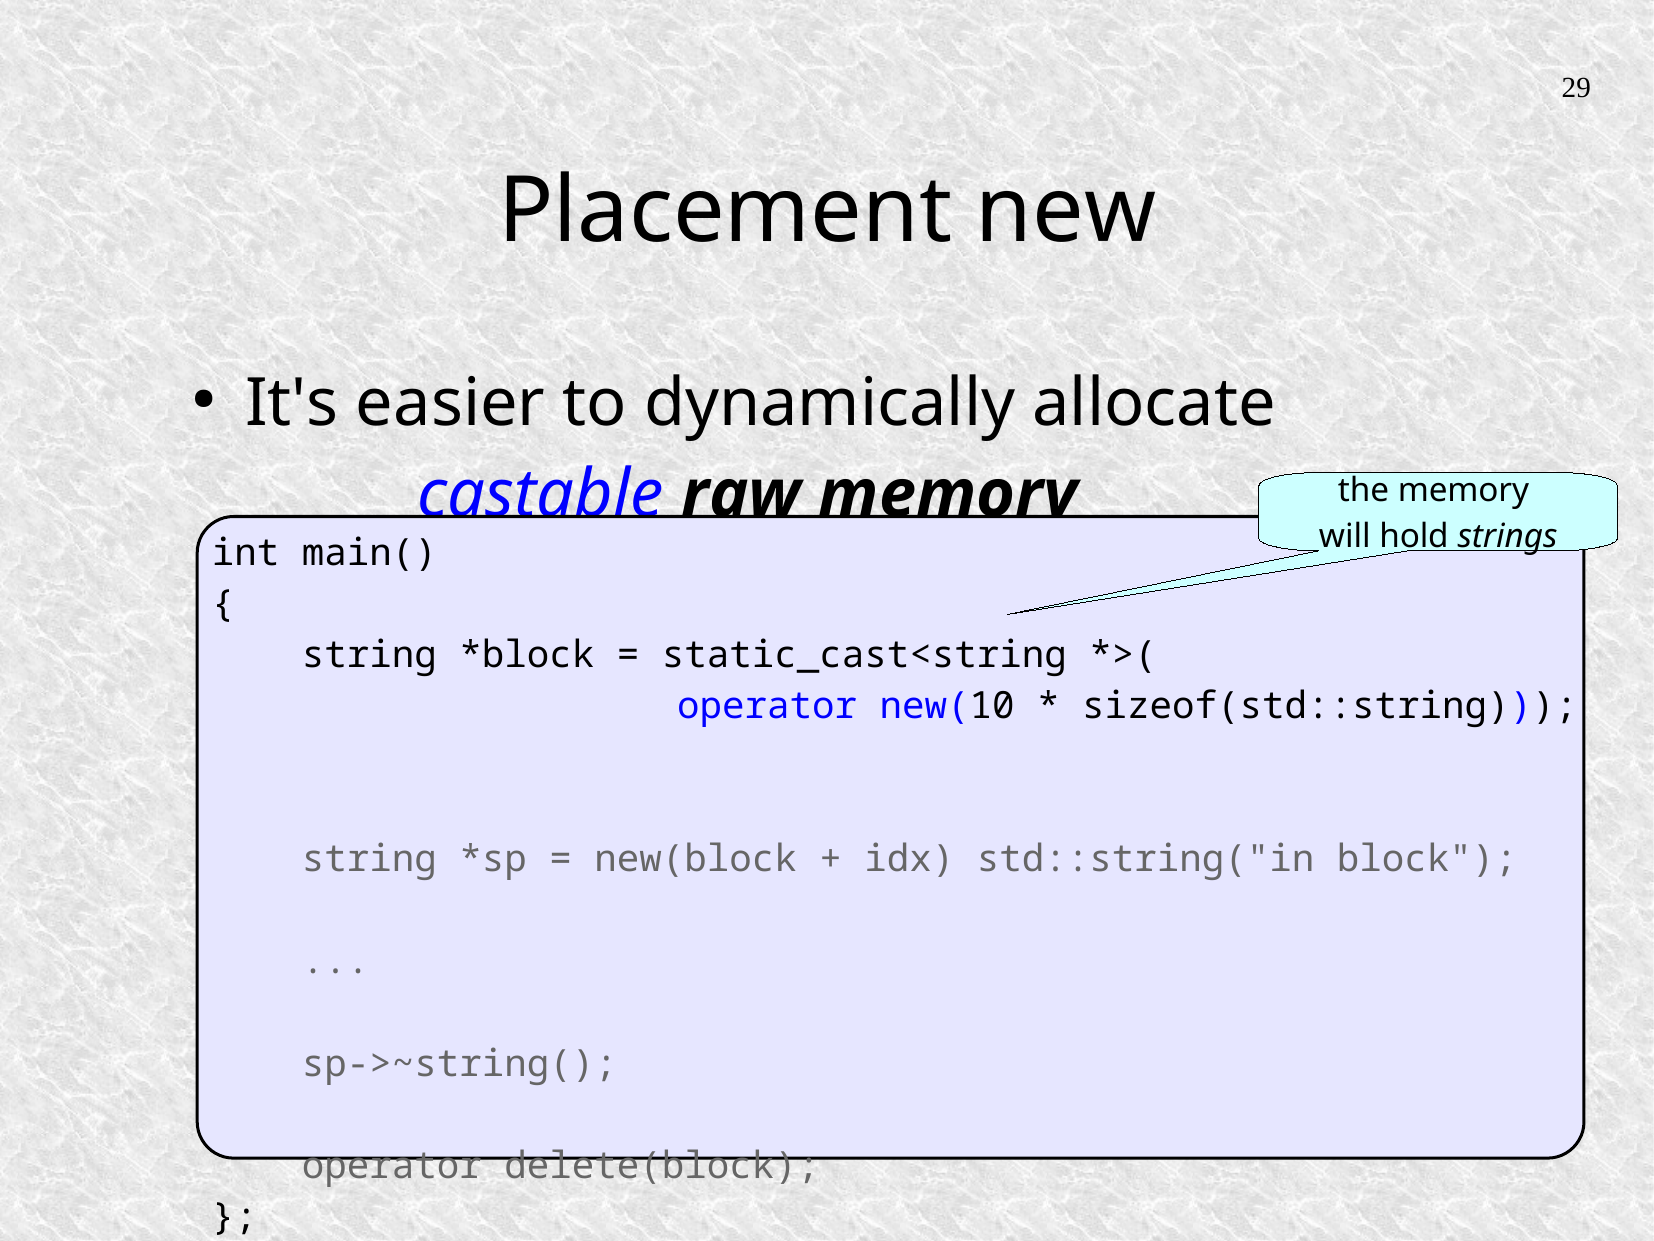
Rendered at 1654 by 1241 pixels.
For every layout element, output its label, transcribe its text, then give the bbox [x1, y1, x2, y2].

picture [0, 0, 1654, 1241]
text_box int main() { string *block = static_cast<string *>( operator new(10 * sizeof(std::string))); string *sp = new(block + idx) std::string("in block"); ... sp->~string(); operator delete(block); }; [211, 525, 1578, 1136]
list It's easier to dynamically allocate castable raw memory [174, 354, 1587, 1119]
text_box [197, 516, 1584, 1159]
text_box the memory will hold strings [1007, 472, 1618, 615]
title Placement new [121, 102, 1534, 311]
